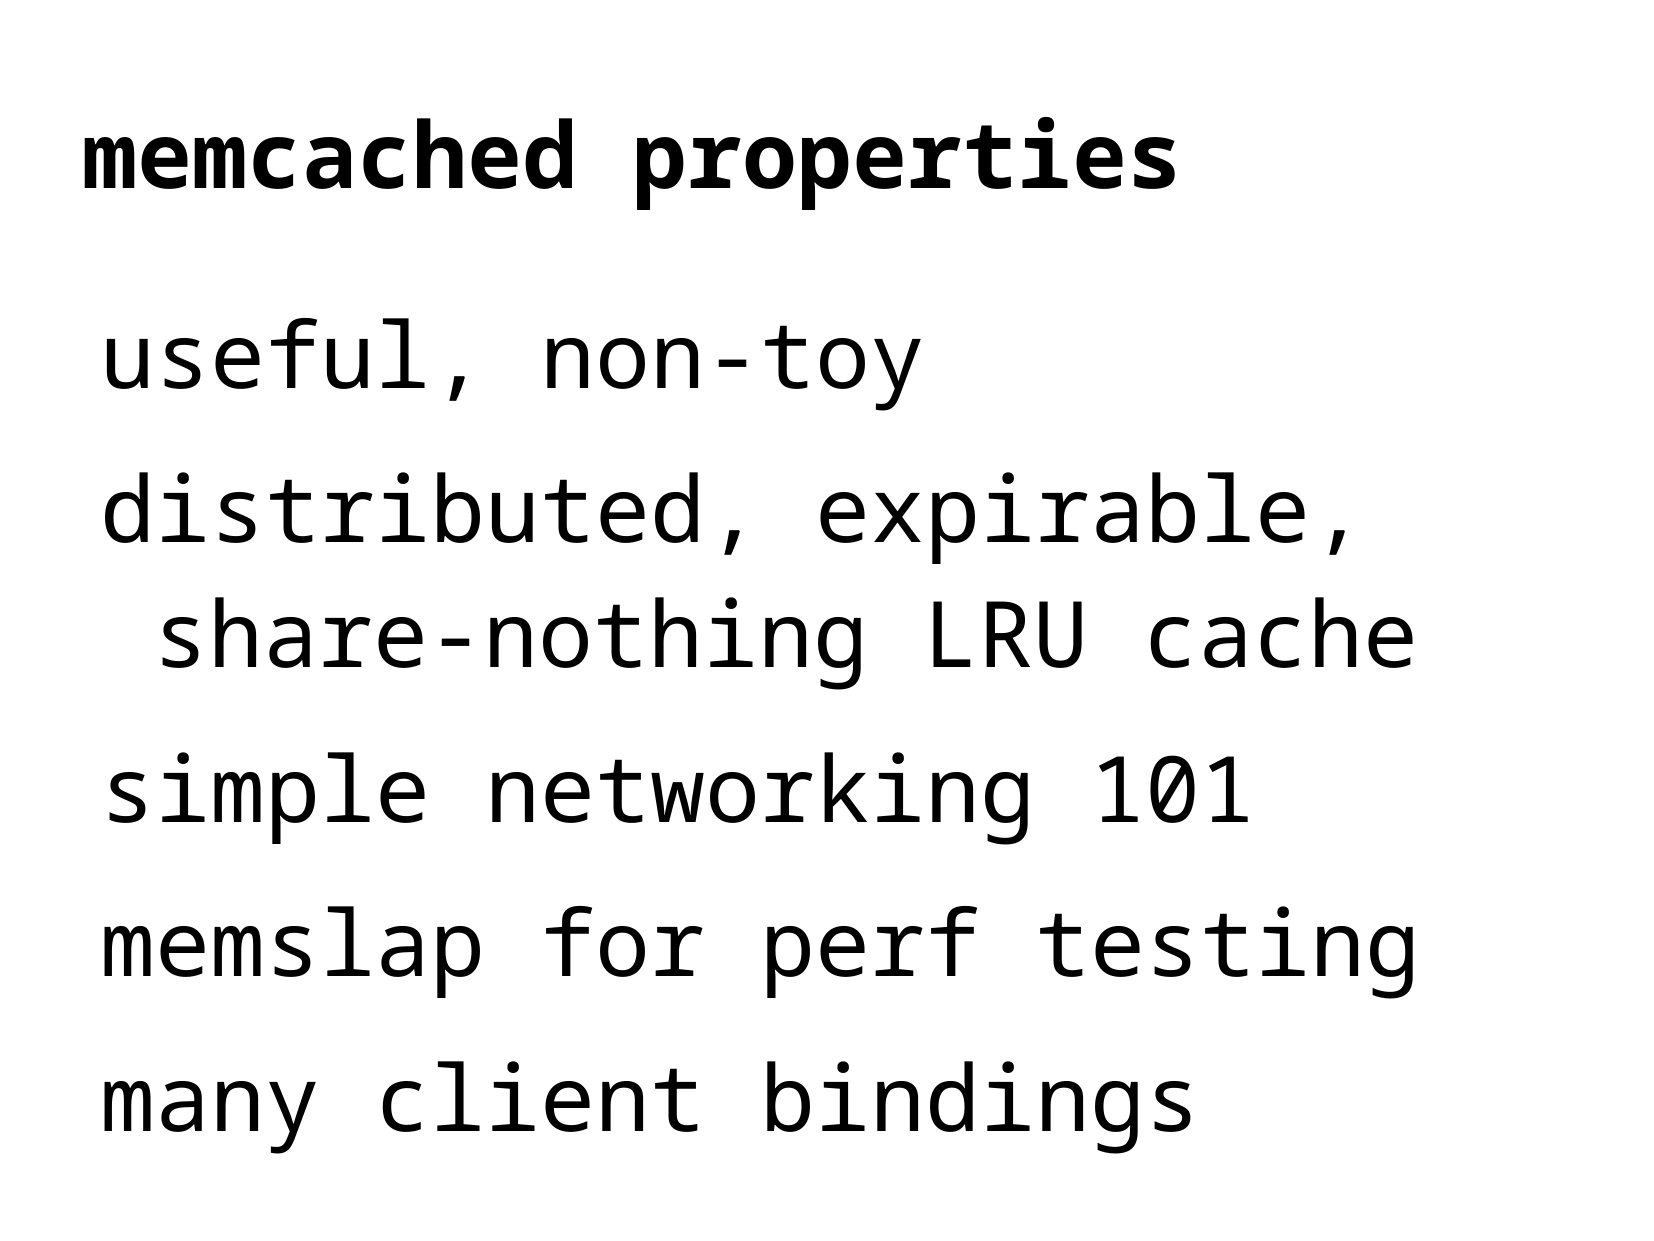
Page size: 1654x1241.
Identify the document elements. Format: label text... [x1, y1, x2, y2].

title memcached properties [82, 49, 1571, 257]
list useful, non-toy distributed, expirable, share-nothing LRU cache simple networking 101 memslap for perf testing many client bindings [82, 290, 1571, 1094]
